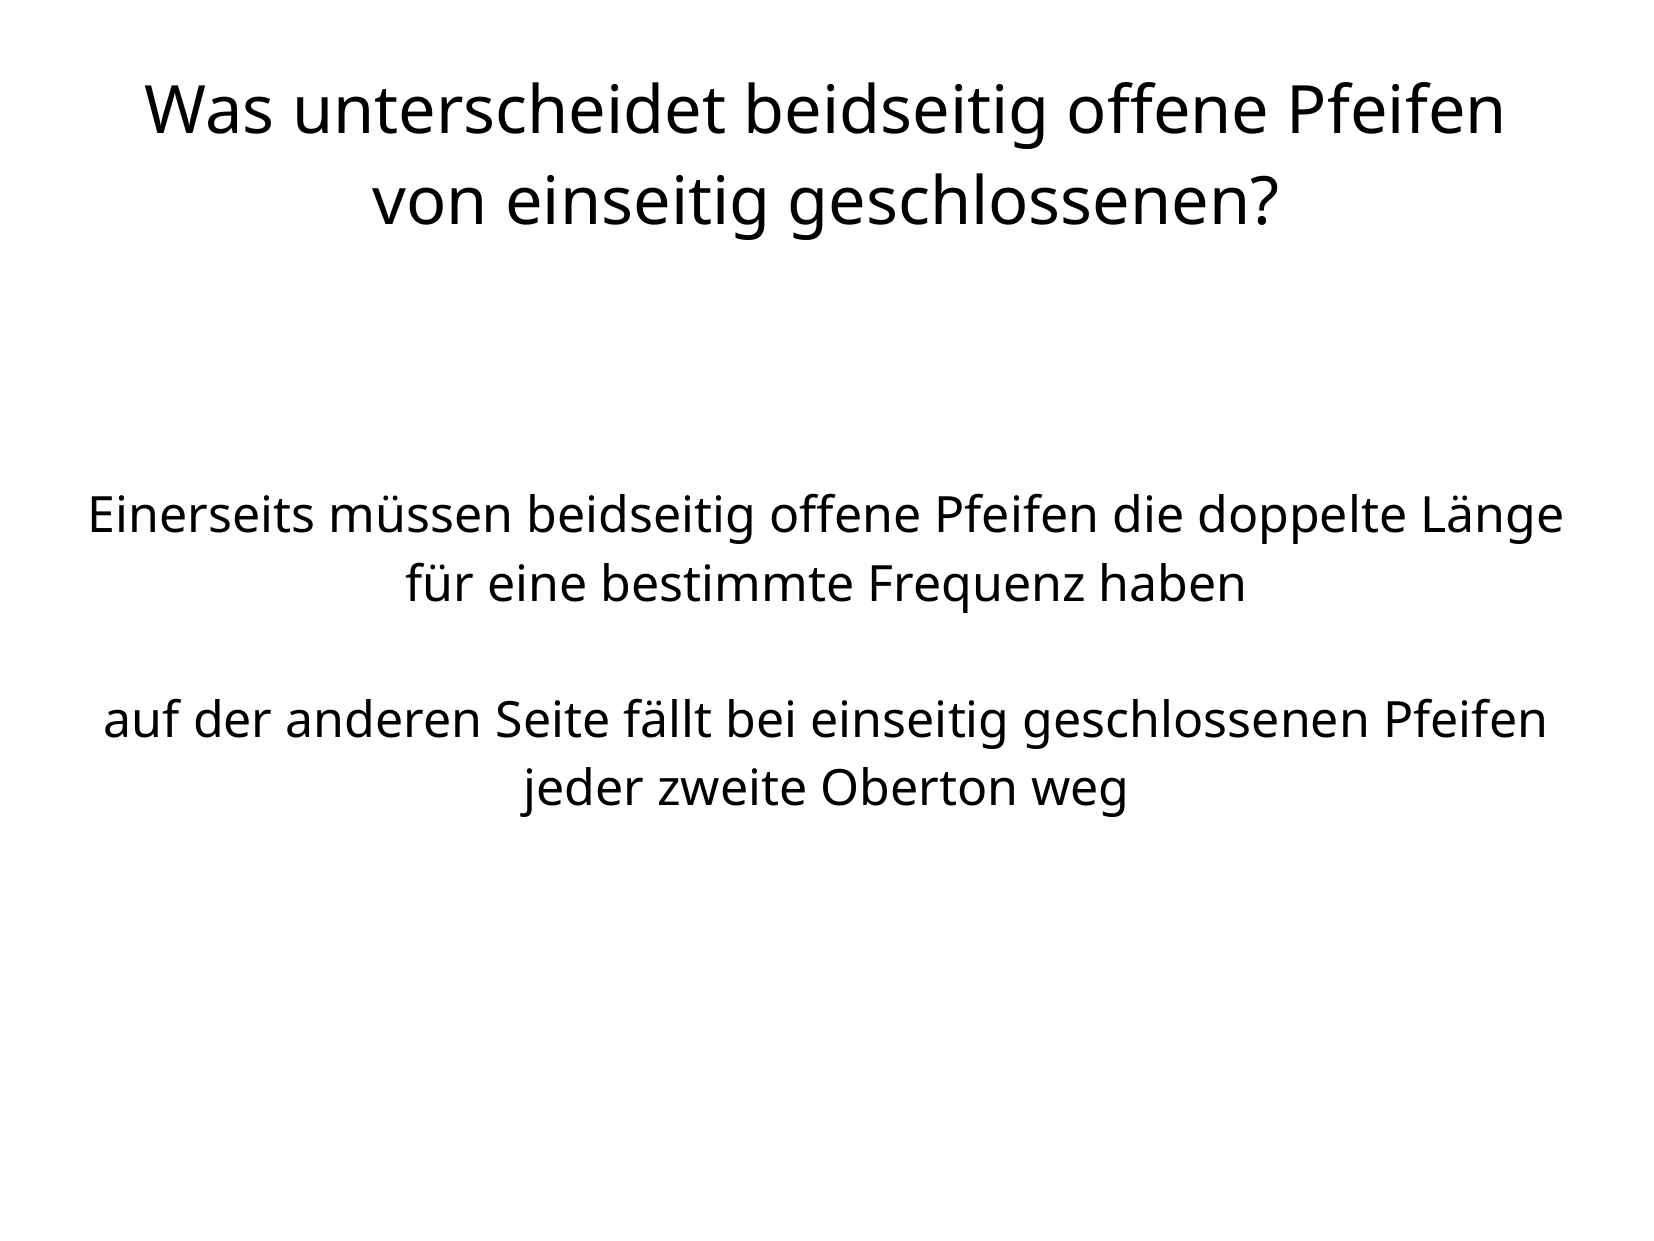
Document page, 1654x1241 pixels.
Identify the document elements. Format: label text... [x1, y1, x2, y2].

title Was unterscheidet beidseitig offene Pfeifen von einseitig geschlossenen? [82, 49, 1571, 257]
subtitle Einerseits müssen beidseitig offene Pfeifen die doppelte Länge für eine bestimmte Frequenz haben auf der anderen Seite fällt bei einseitig geschlossenen Pfeifen jeder zweite Oberton weg [82, 290, 1571, 1010]
